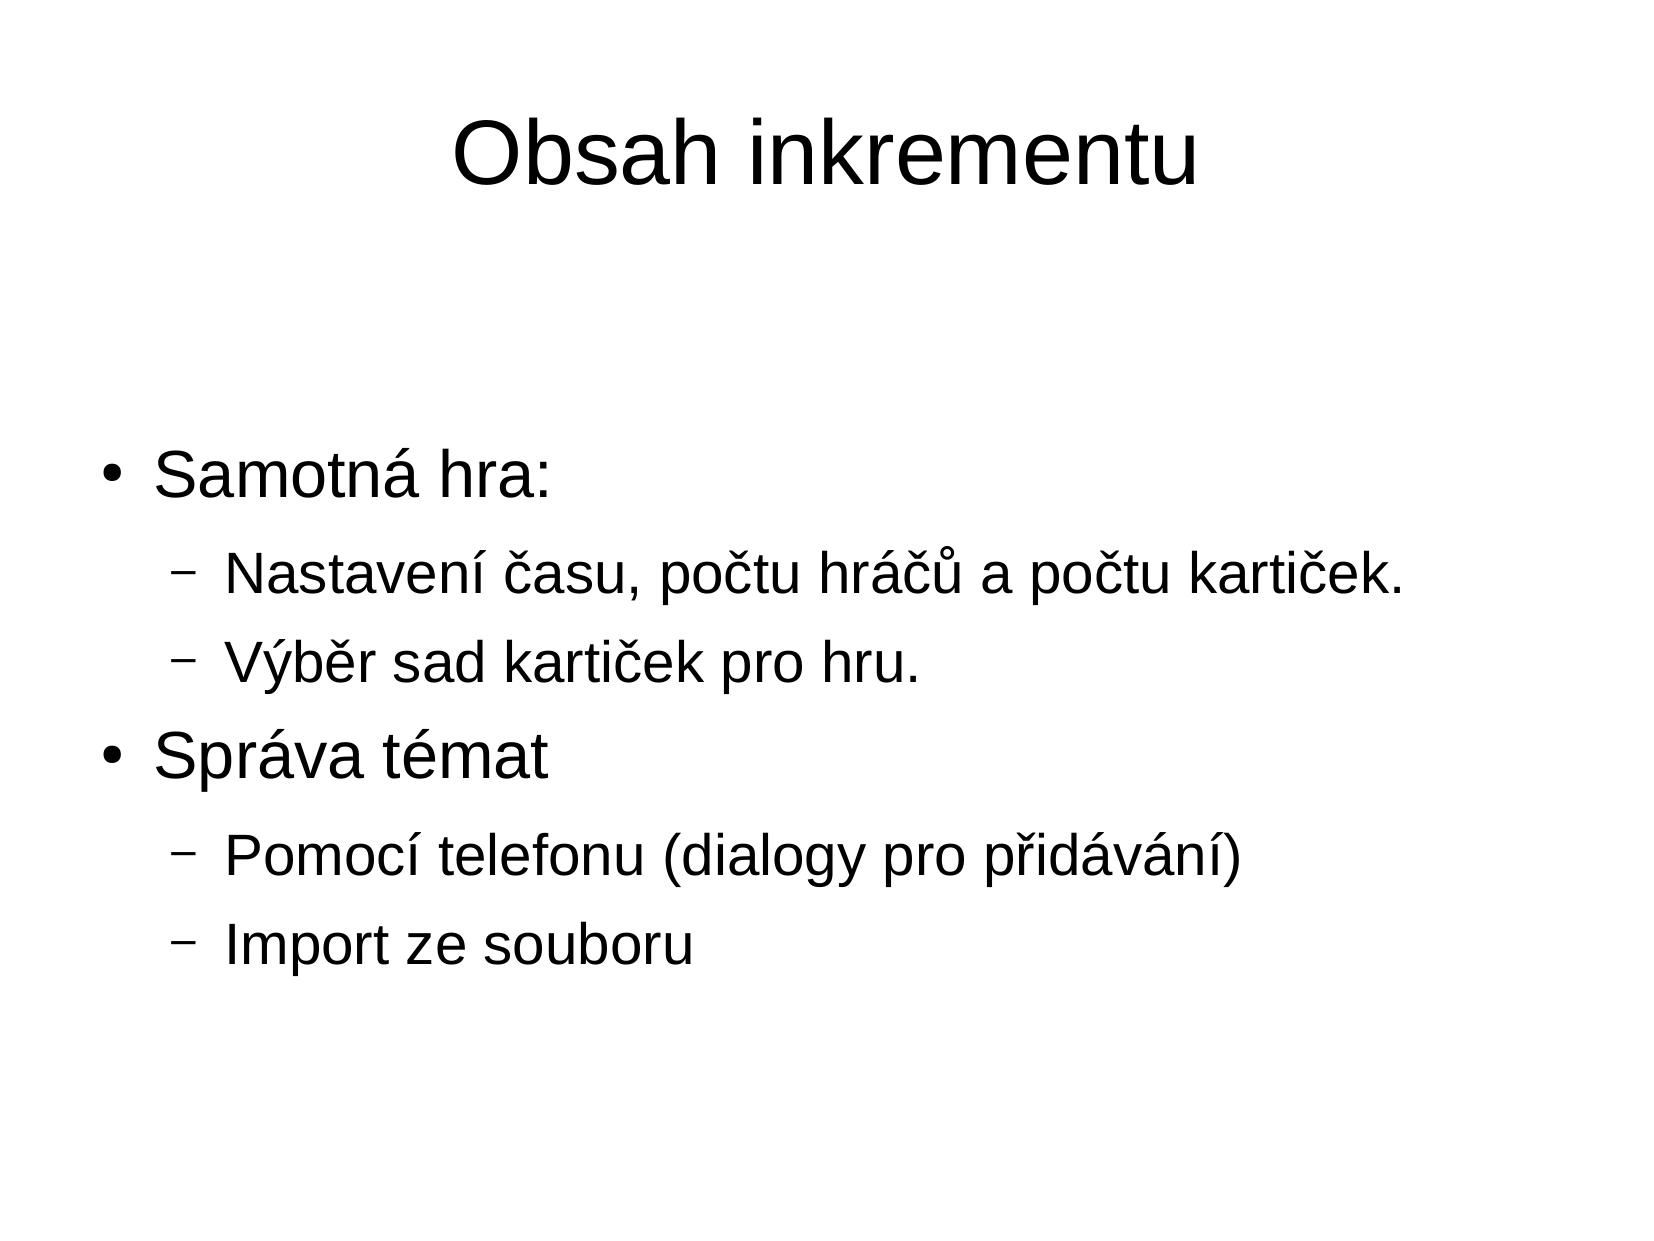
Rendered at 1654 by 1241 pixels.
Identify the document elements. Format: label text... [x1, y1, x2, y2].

title Obsah inkrementu [82, 49, 1571, 257]
list Samotná hra: Nastavení času, počtu hráčů a počtu kartiček. Výběr sad kartiček pro hru. Správa témat Pomocí telefonu (dialogy pro přidávání) Import ze souboru [82, 437, 1571, 1052]
